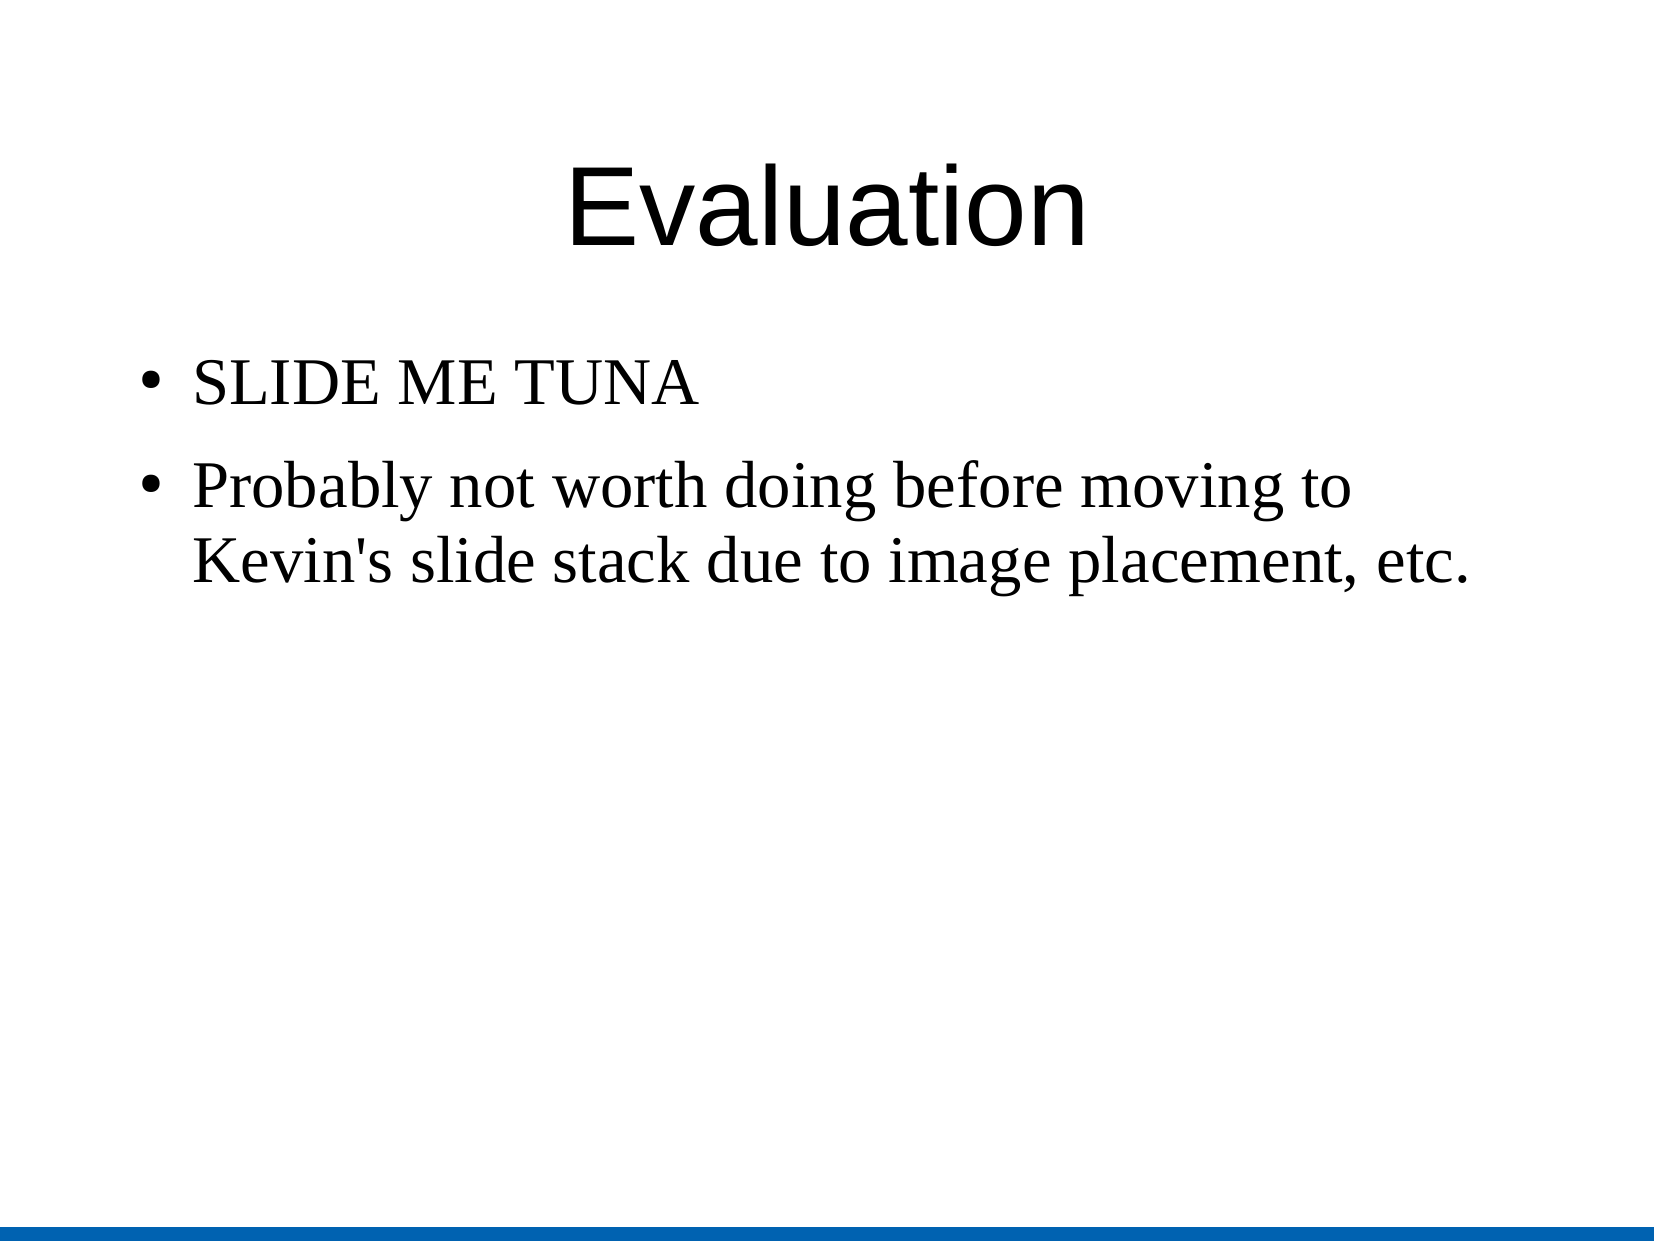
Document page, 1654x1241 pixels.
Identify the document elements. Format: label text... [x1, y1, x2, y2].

title Evaluation [121, 102, 1533, 311]
list SLIDE ME TUNA Probably not worth doing before moving to Kevin's slide stack due to image placement, etc. [121, 344, 1533, 1127]
